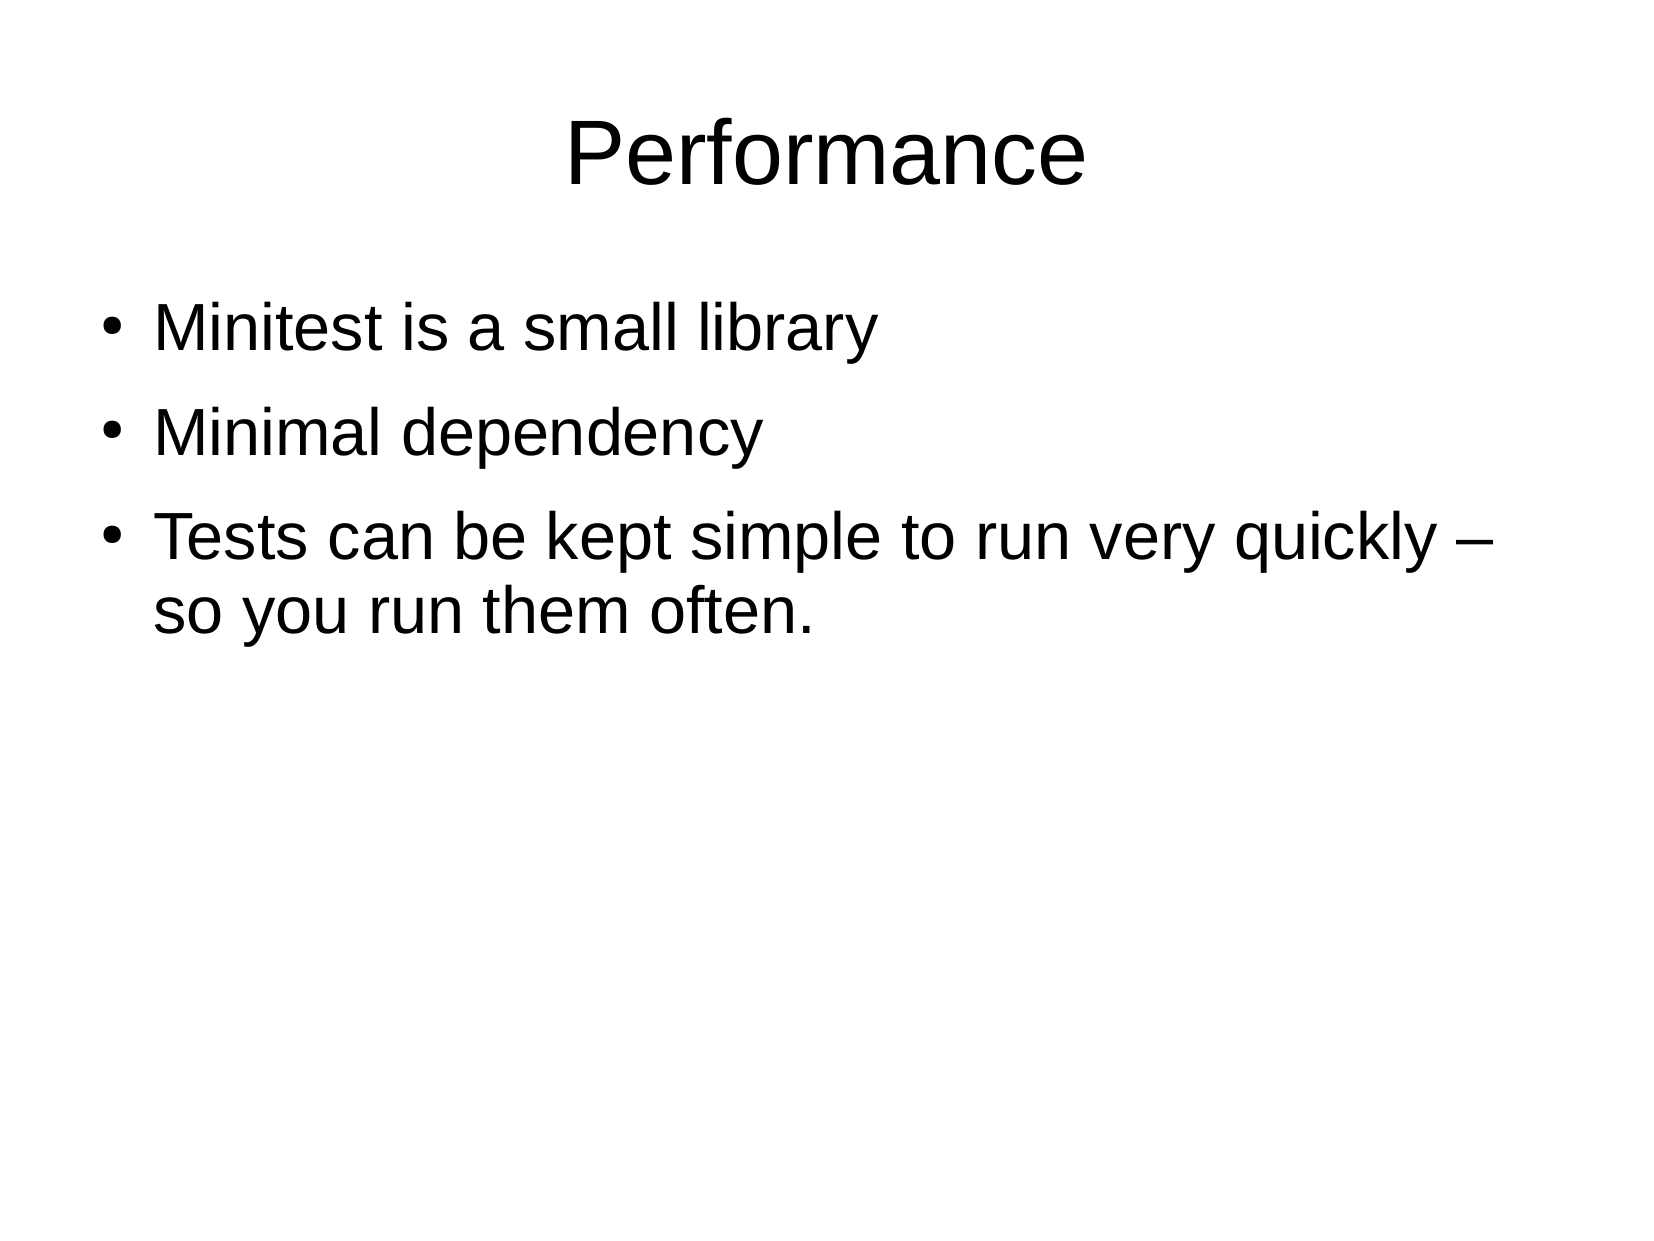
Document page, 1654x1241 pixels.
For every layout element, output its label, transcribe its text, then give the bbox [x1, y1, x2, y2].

title Performance [82, 49, 1571, 257]
list Minitest is a small library Minimal dependency Tests can be kept simple to run very quickly – so you run them often. [82, 290, 1571, 1010]
